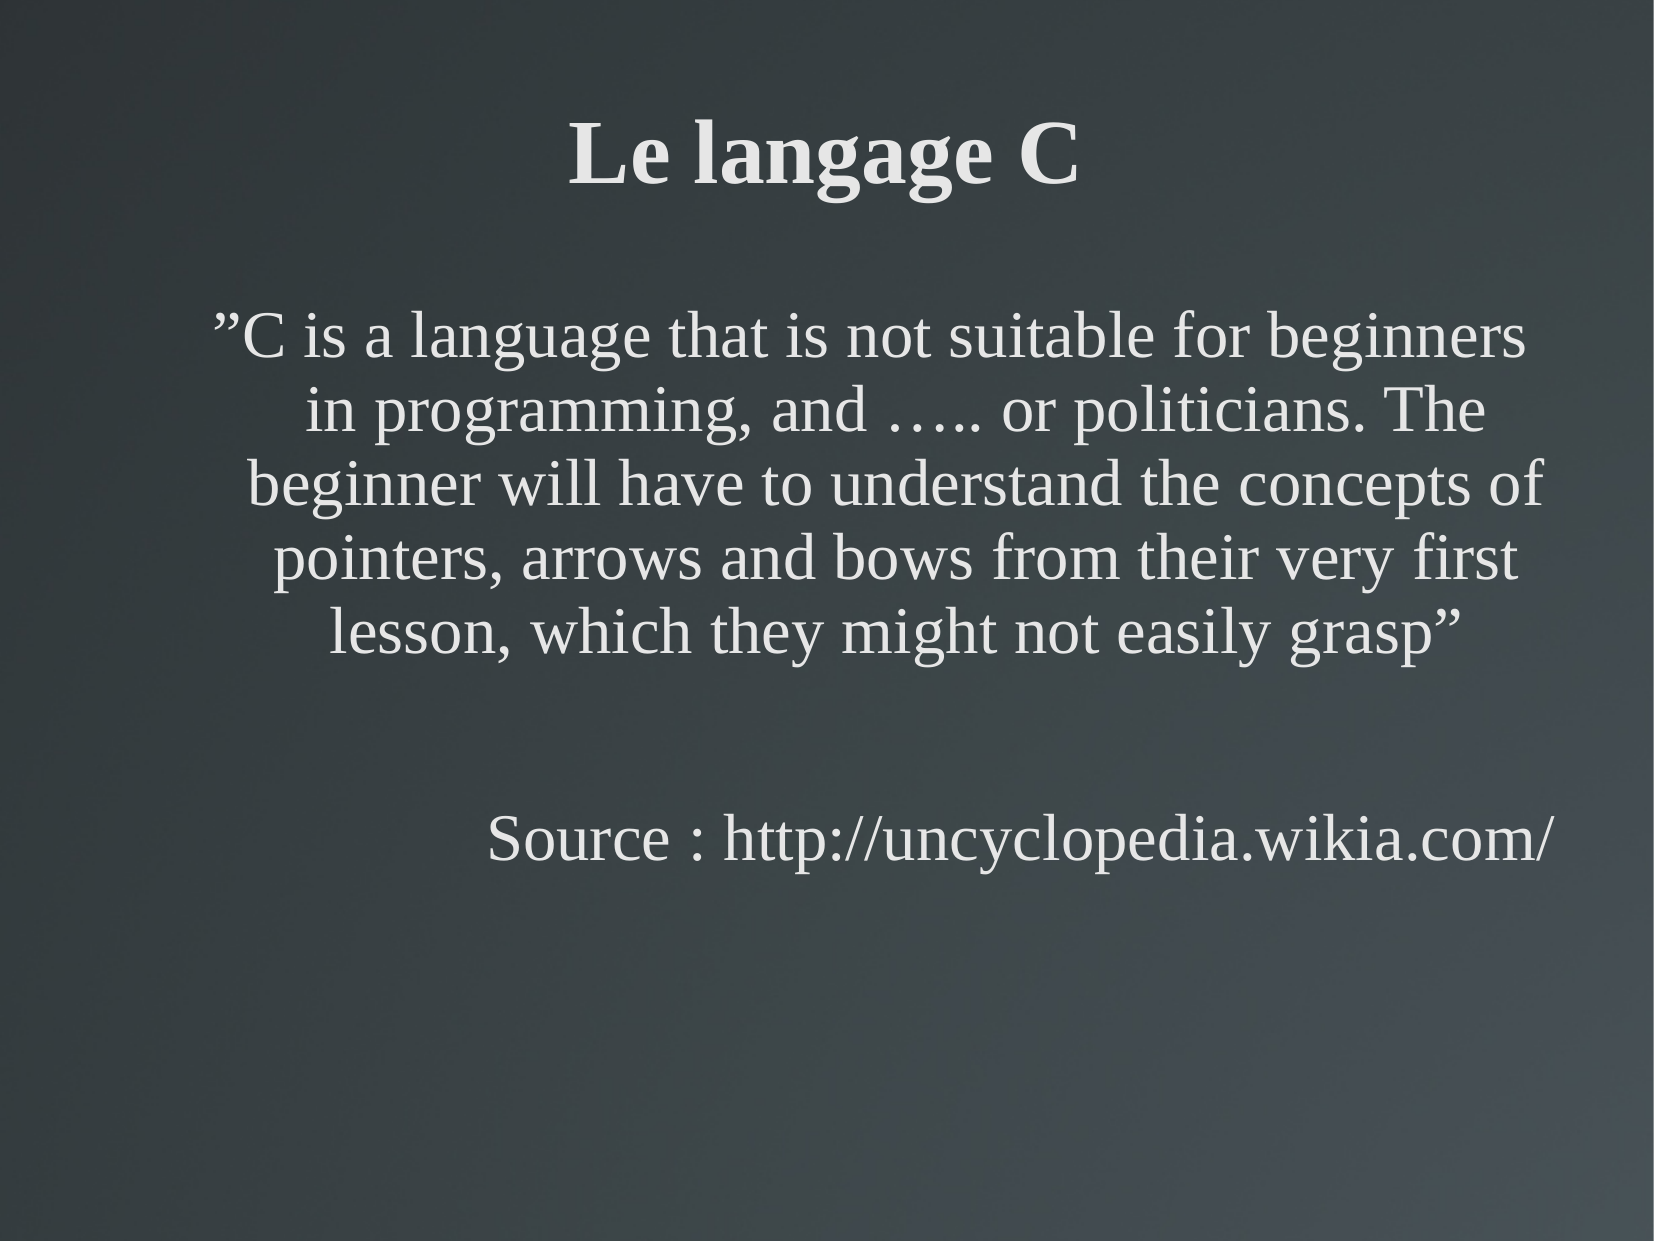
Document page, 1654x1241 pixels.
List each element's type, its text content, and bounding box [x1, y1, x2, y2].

picture [0, 0, 1654, 1241]
title Le langage C [82, 49, 1571, 257]
list ”C is a language that is not suitable for beginners in programming, and ….. or politicians. The beginner will have to understand the concepts of pointers, arrows and bows from their very first lesson, which they might not easily grasp” Source : http://uncyclopedia.wikia.com/ [82, 290, 1571, 1109]
